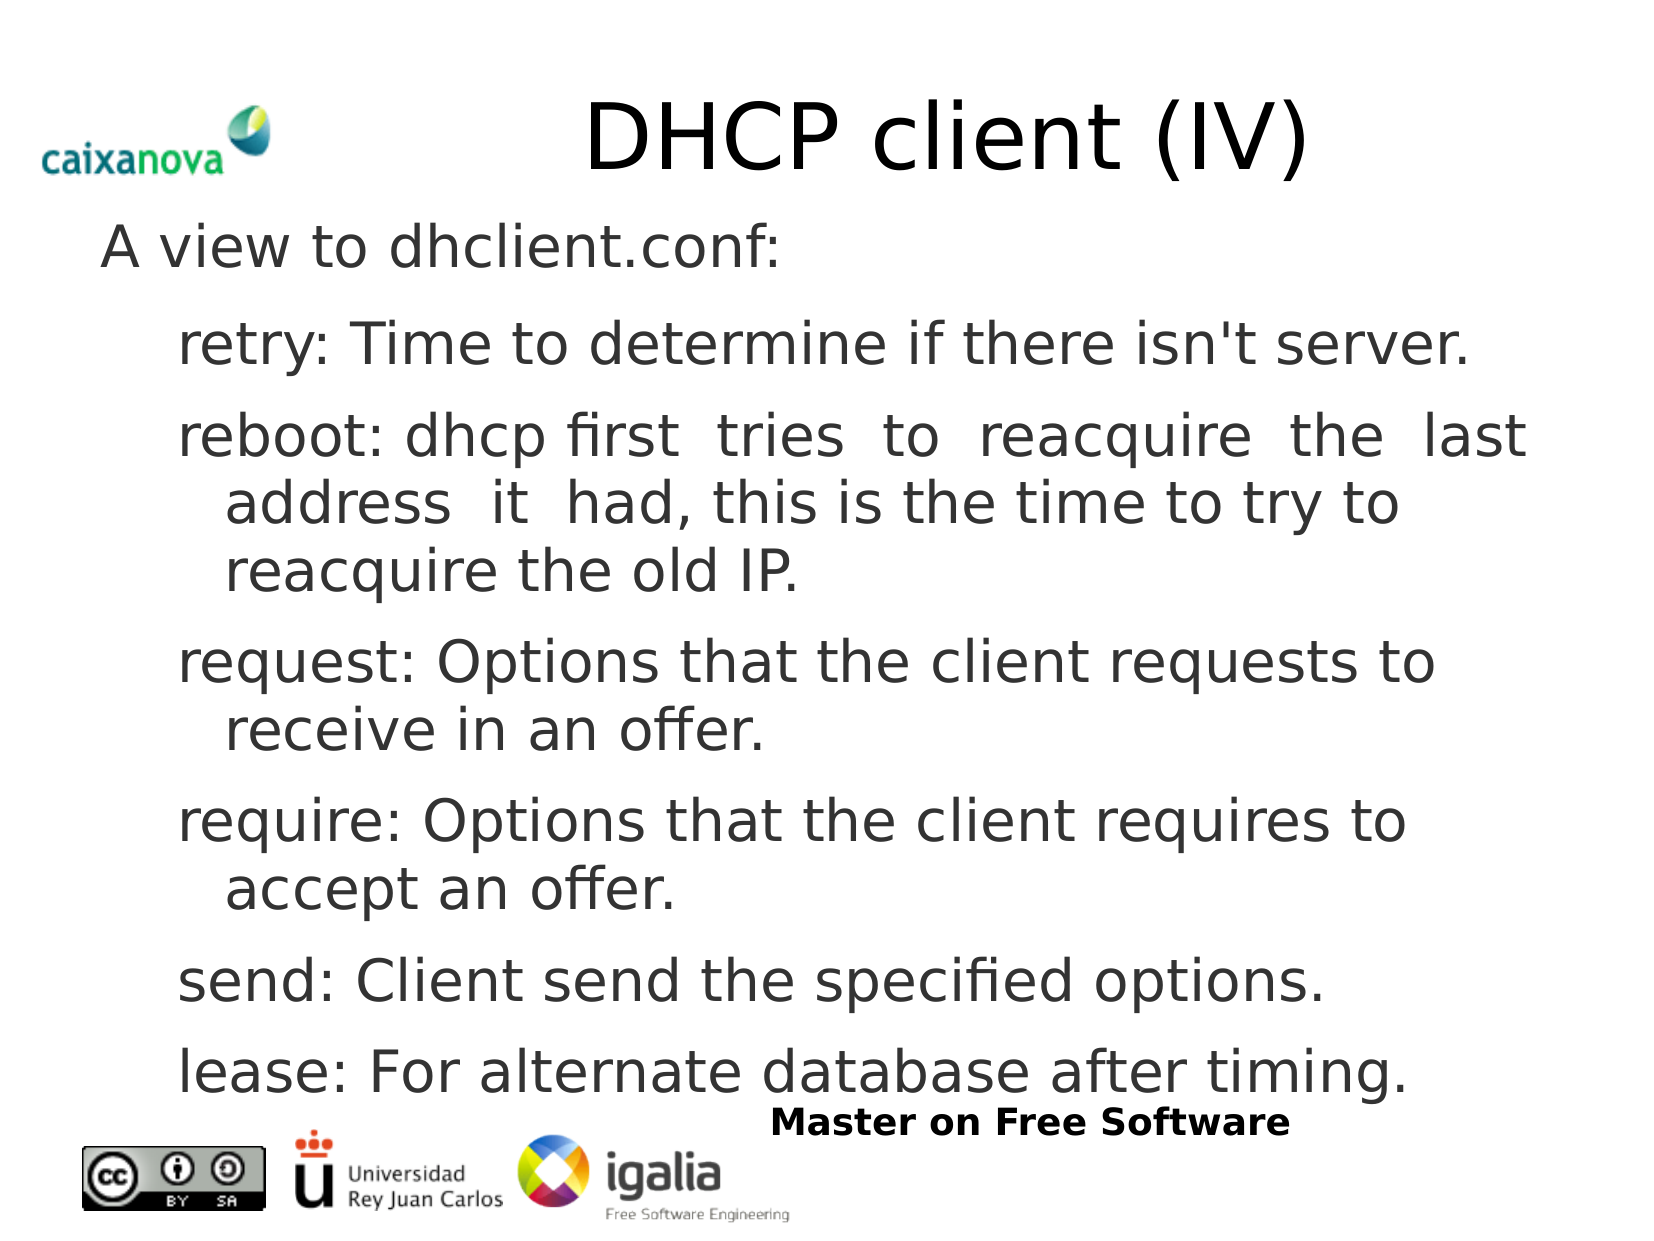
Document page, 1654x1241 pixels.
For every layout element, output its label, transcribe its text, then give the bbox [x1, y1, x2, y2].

picture [295, 1121, 811, 1235]
picture [82, 1146, 266, 1211]
picture [29, 73, 284, 207]
list A view to dhclient.conf: retry: Time to determine if there isn't server. reboot: dhcp first tries to reacquire the last address it had, this is the time to try to reacquire the old IP. request: Options that the client requests to receive in an offer. require: Options that the client requires to accept an offer. send: Client send the specified options. lease: For alternate database after timing. [82, 213, 1571, 1107]
title DHCP client (IV) [295, 38, 1601, 237]
